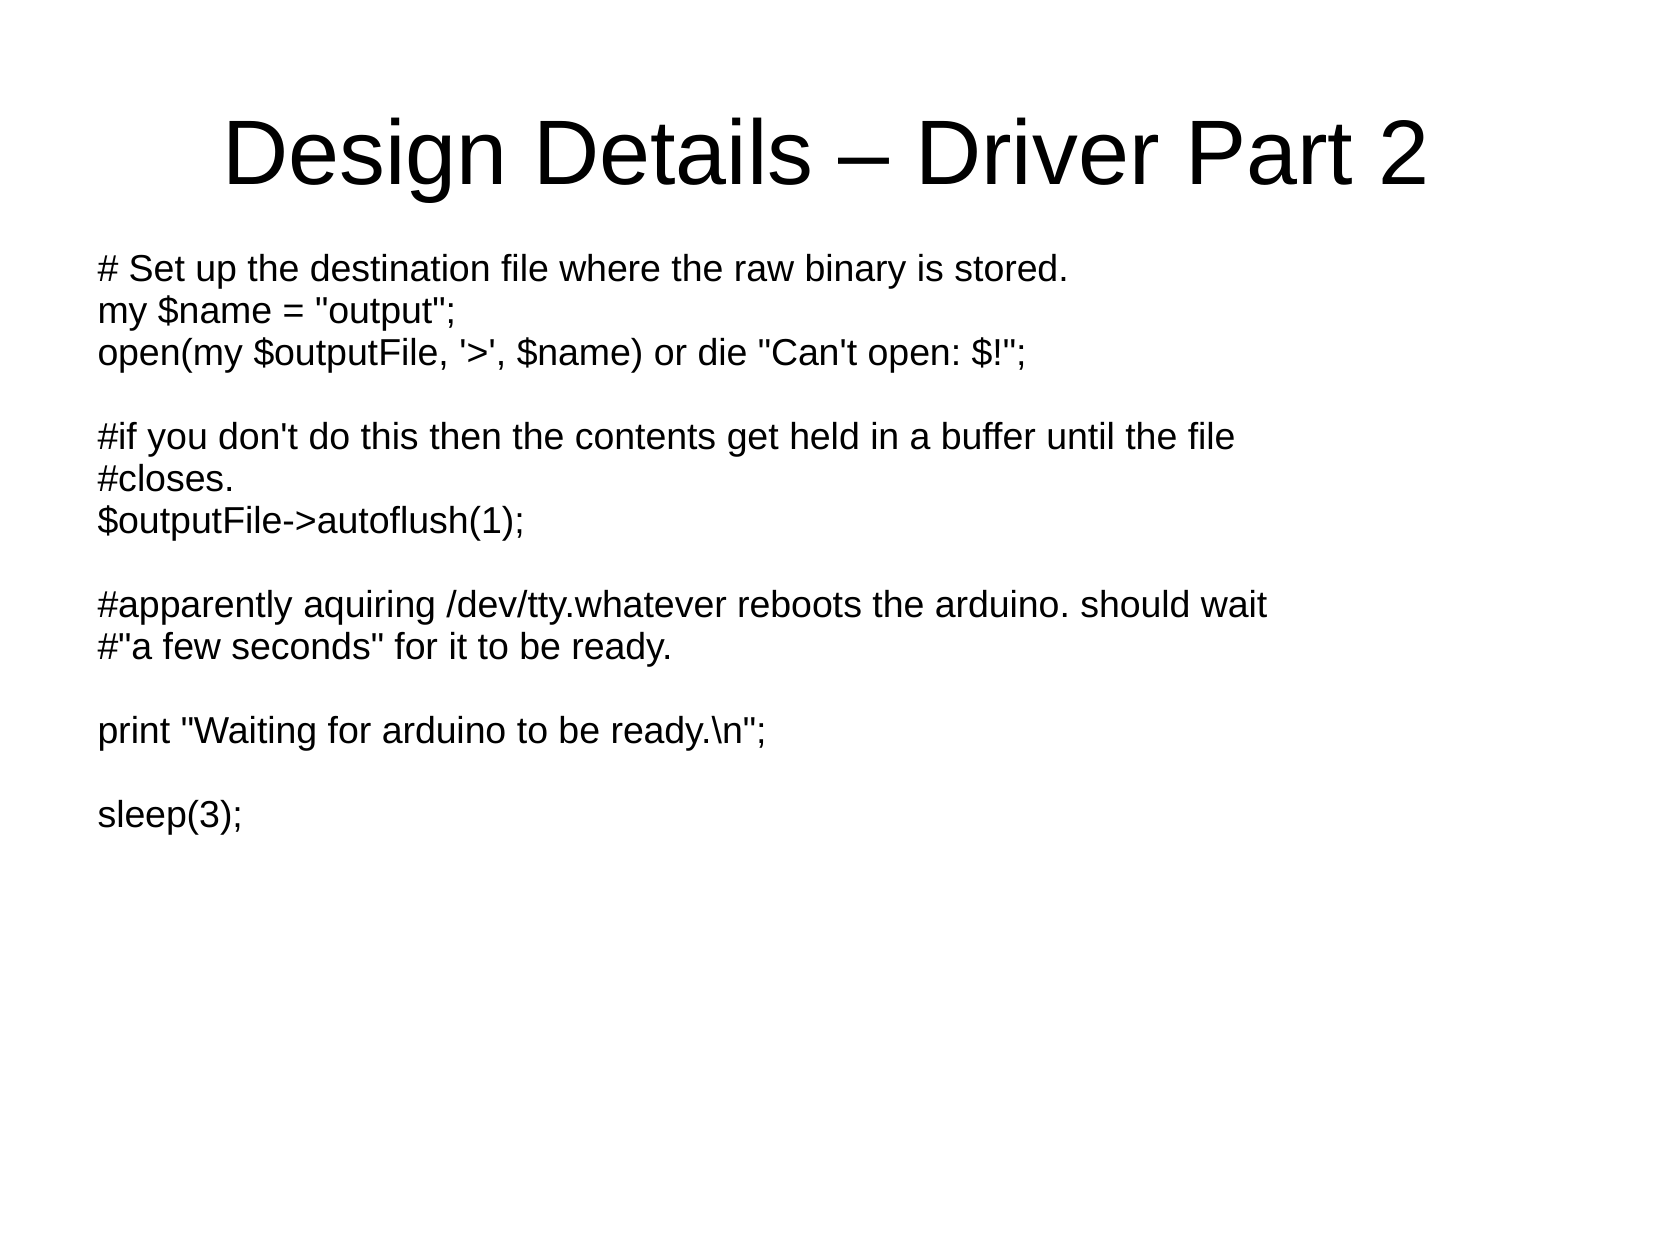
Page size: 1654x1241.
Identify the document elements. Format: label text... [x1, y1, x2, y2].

text_box # Set up the destination file where the raw binary is stored. my $name = "output"; open(my $outputFile, '>', $name) or die "Can't open: $!"; #if you don't do this then the contents get held in a buffer until the file #closes. $outputFile->autoflush(1); #apparently aquiring /dev/tty.whatever reboots the arduino. should wait #"a few seconds" for it to be ready. print "Waiting for arduino to be ready.\n"; sleep(3); [82, 240, 1606, 843]
title Design Details – Driver Part 2 [82, 49, 1571, 240]
